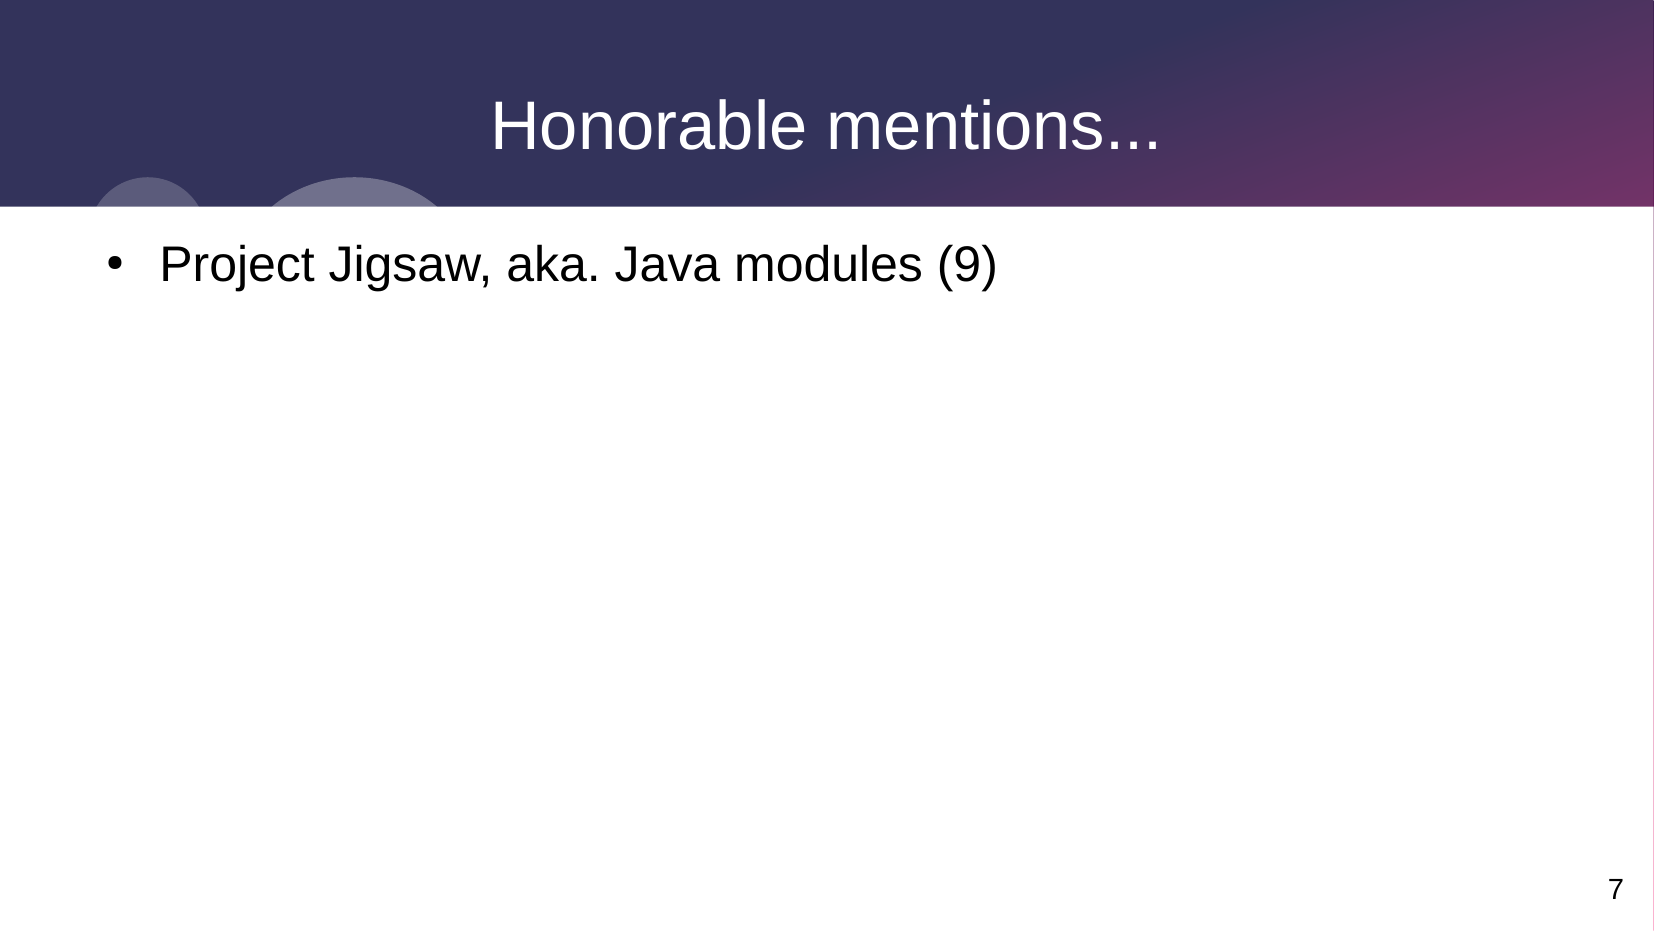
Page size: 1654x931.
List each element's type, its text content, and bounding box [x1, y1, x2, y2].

title Honorable mentions... [88, 44, 1565, 207]
list Project Jigsaw, aka. Java modules (9) [88, 236, 1565, 827]
